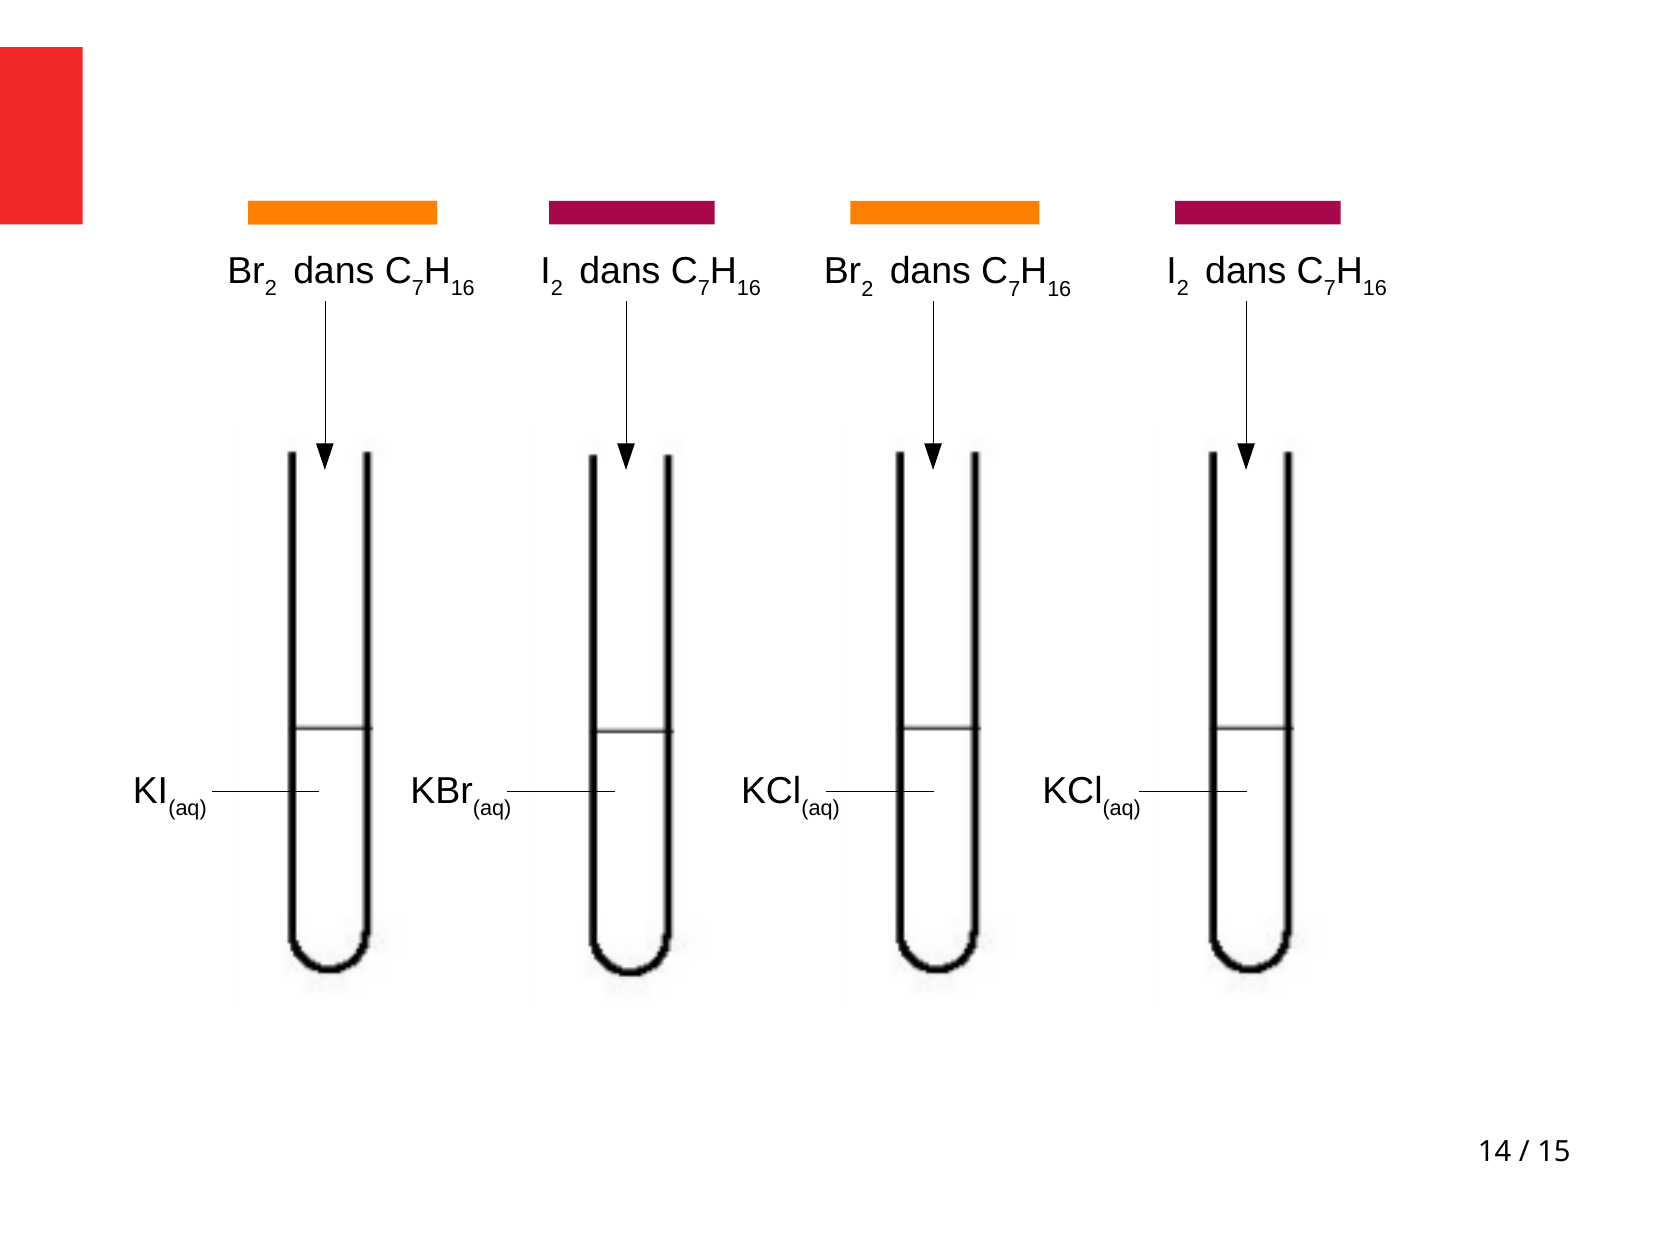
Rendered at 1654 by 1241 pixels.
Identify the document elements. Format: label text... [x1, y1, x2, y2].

text_box Br2 dans C7H16 [212, 242, 502, 359]
text_box KI(aq) [118, 761, 249, 828]
picture [1152, 428, 1347, 1005]
text_box I2 dans C7H16 [1151, 242, 1424, 337]
text_box I2 dans C7H16 [525, 242, 798, 337]
picture [231, 428, 426, 1004]
picture [532, 431, 727, 1007]
text_box [850, 200, 1040, 225]
text_box [1175, 200, 1341, 225]
text_box [549, 200, 715, 225]
text_box Br2 dans C7H16 [809, 242, 1099, 359]
text_box KBr(aq) [395, 761, 556, 879]
picture [839, 428, 1034, 1004]
text_box KCl(aq) [1027, 761, 1158, 828]
text_box [248, 200, 438, 225]
text_box KCl(aq) [726, 761, 857, 828]
